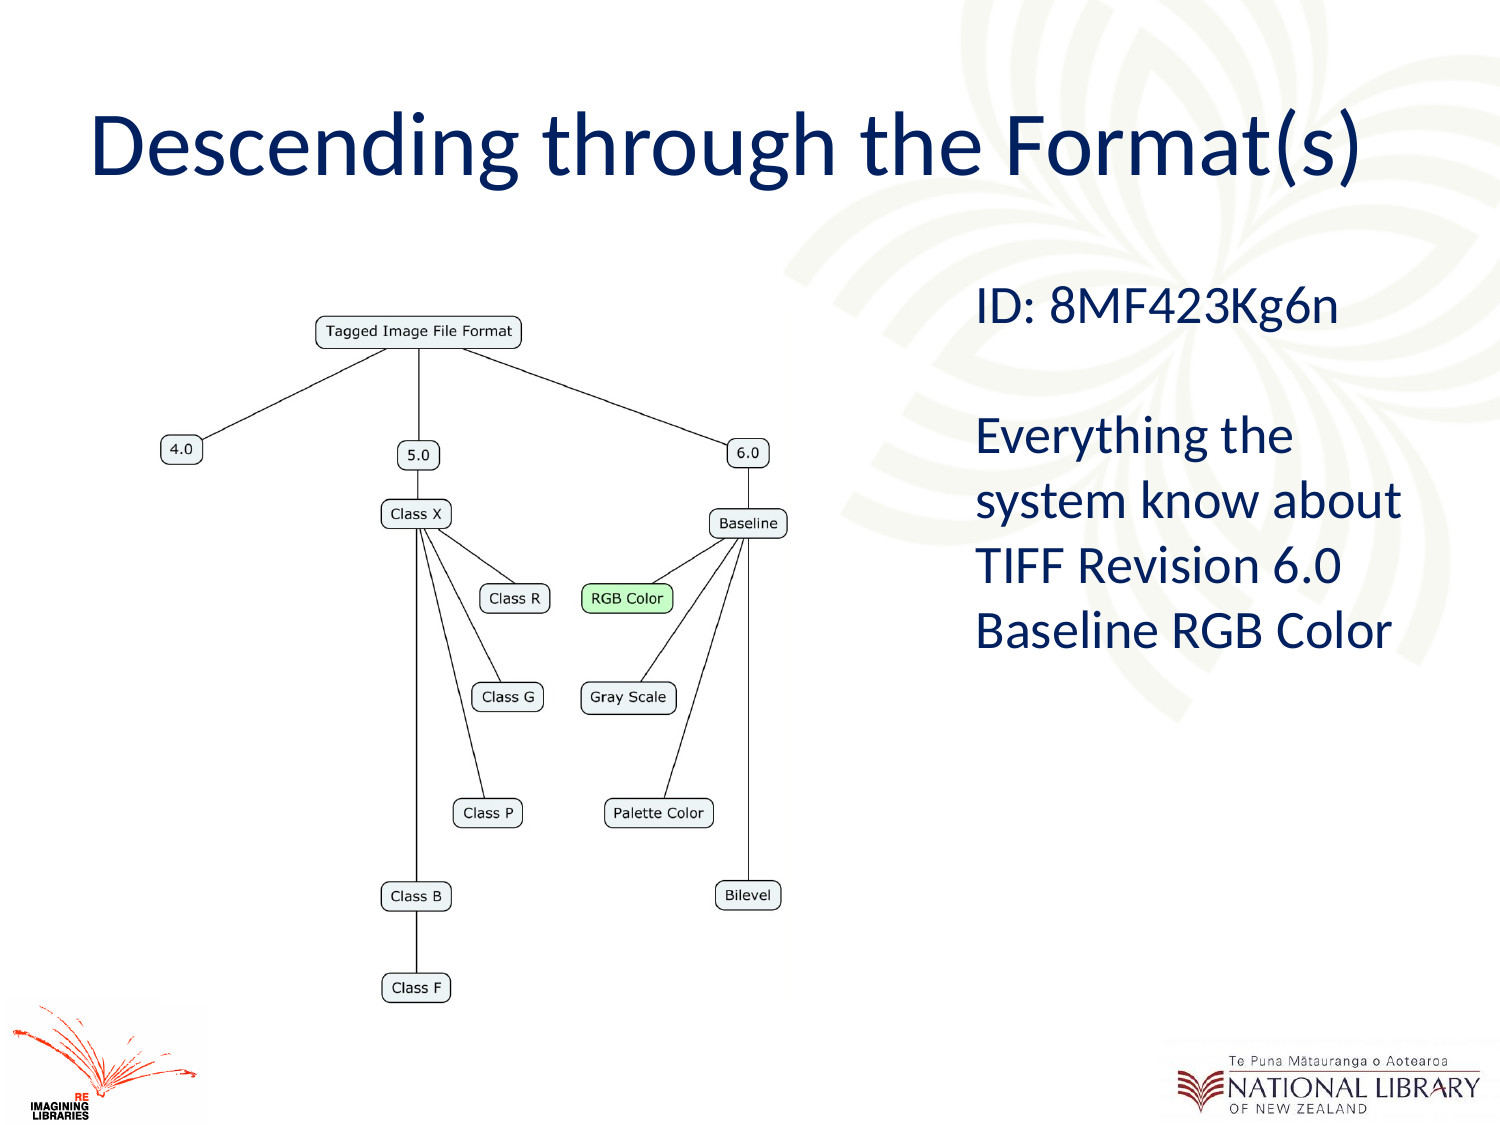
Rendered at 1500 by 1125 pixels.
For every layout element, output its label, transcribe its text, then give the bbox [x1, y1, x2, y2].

text_box ID: 8MF423Kg6n Everything the system know about TIFF Revision 6.0 Baseline RGB Color [960, 262, 1424, 1005]
text_box Descending through the Format(s) [75, 45, 1425, 233]
picture [0, 0, 1500, 1125]
